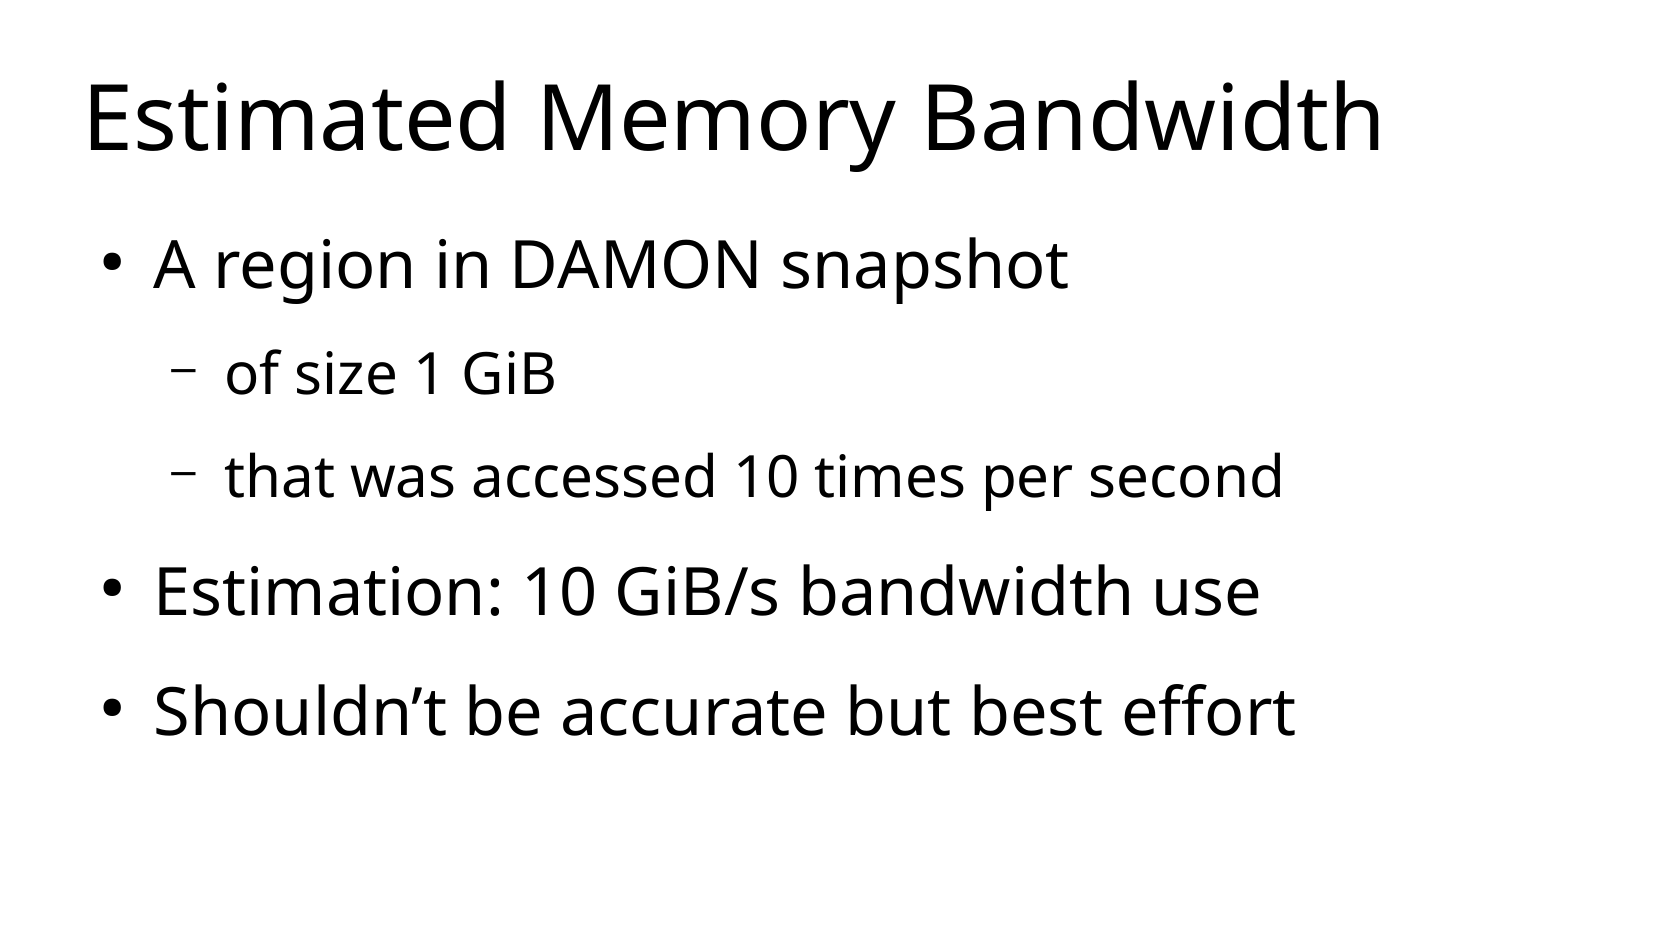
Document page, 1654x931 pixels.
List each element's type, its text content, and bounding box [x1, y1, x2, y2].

list A region in DAMON snapshot of size 1 GiB that was accessed 10 times per second Estimation: 10 GiB/s bandwidth use Shouldn’t be accurate but best effort [82, 217, 1571, 758]
title Estimated Memory Bandwidth [82, 37, 1571, 193]
